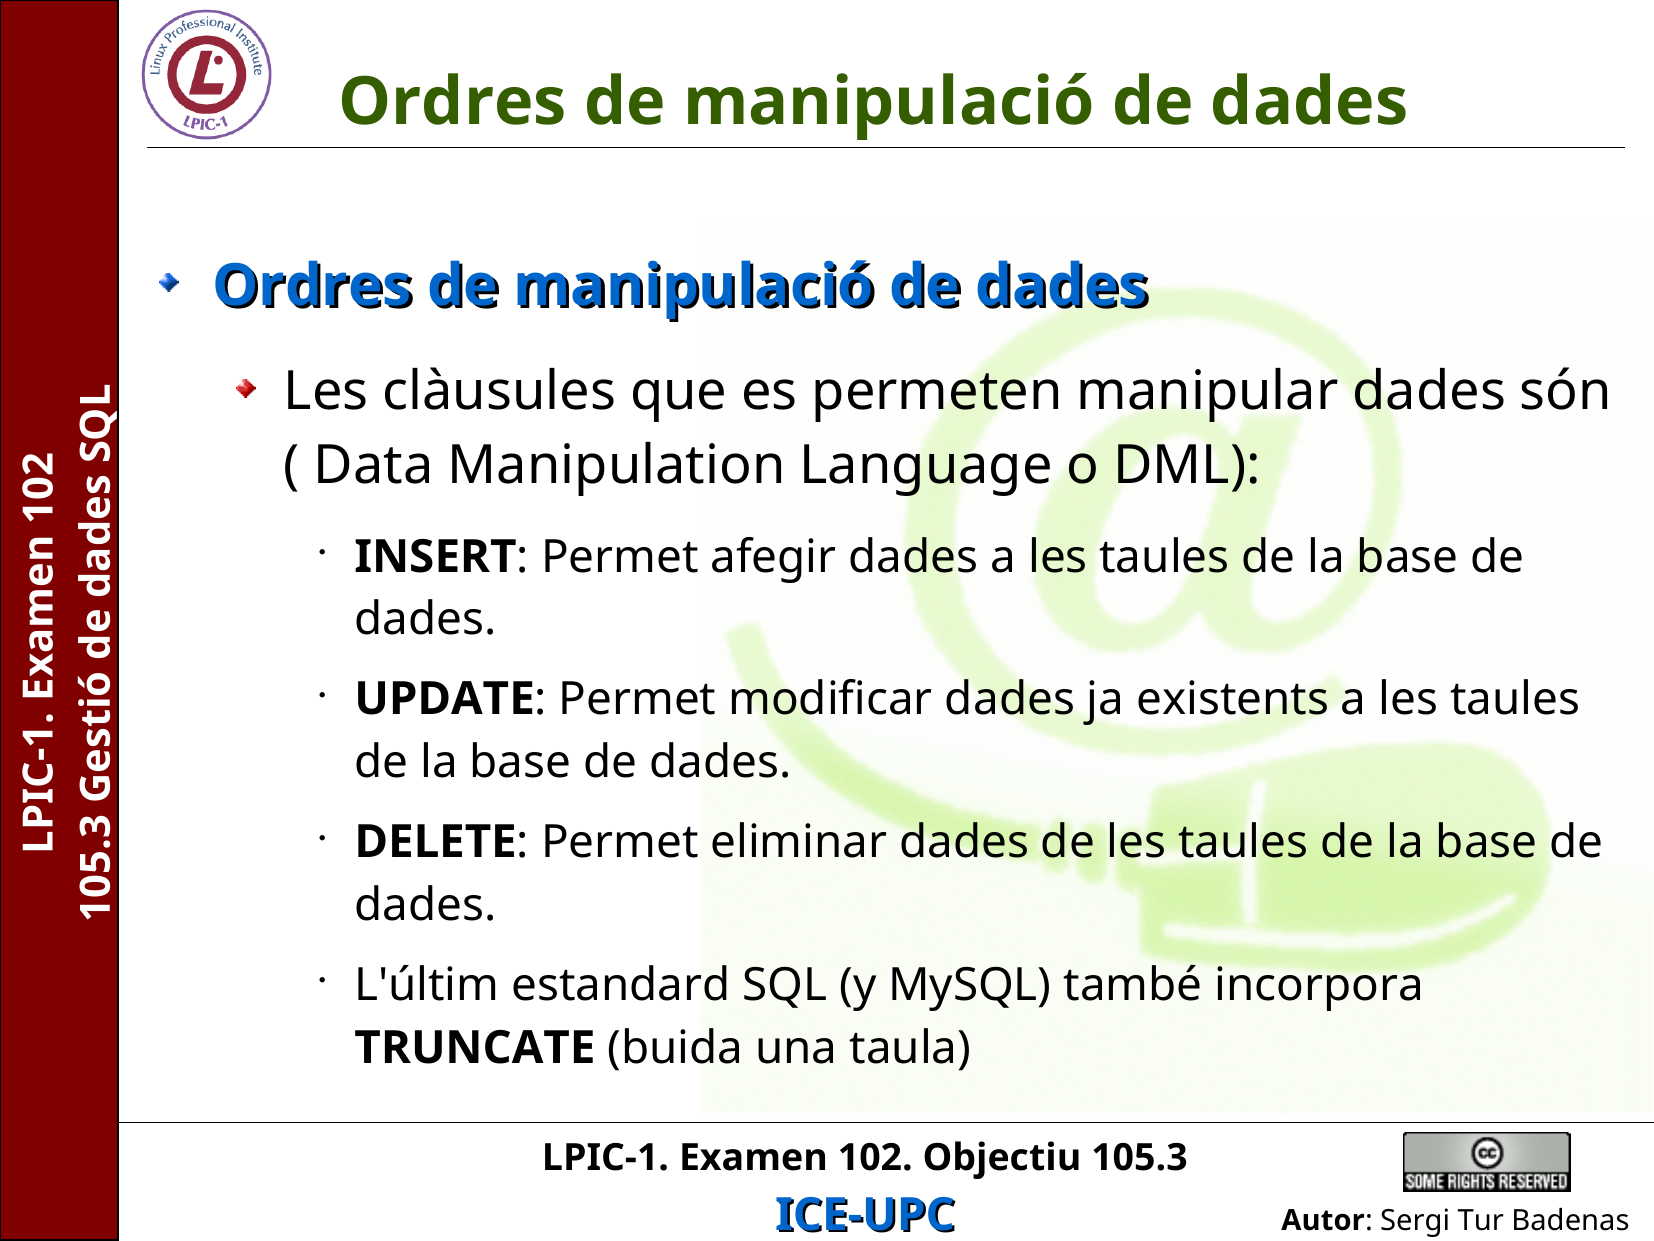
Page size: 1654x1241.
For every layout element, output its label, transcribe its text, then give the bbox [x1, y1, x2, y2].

title Ordres de manipulació de dades [129, 55, 1619, 142]
list Ordres de manipulació de dades Les clàusules que es permeten manipular dades són ( Data Manipulation Language o DML): INSERT: Permet afegir dades a les taules de la base de dades. UPDATE: Permet modificar dades ja existents a les taules de la base de dades. DELETE: Permet eliminar dades de les taules de la base de dades. L'últim estandard SQL (y MySQL) també incorpora TRUNCATE (buida una taula) [141, 242, 1630, 1136]
picture [700, 217, 1654, 1113]
picture [1403, 1136, 1571, 1192]
picture [135, 5, 277, 55]
